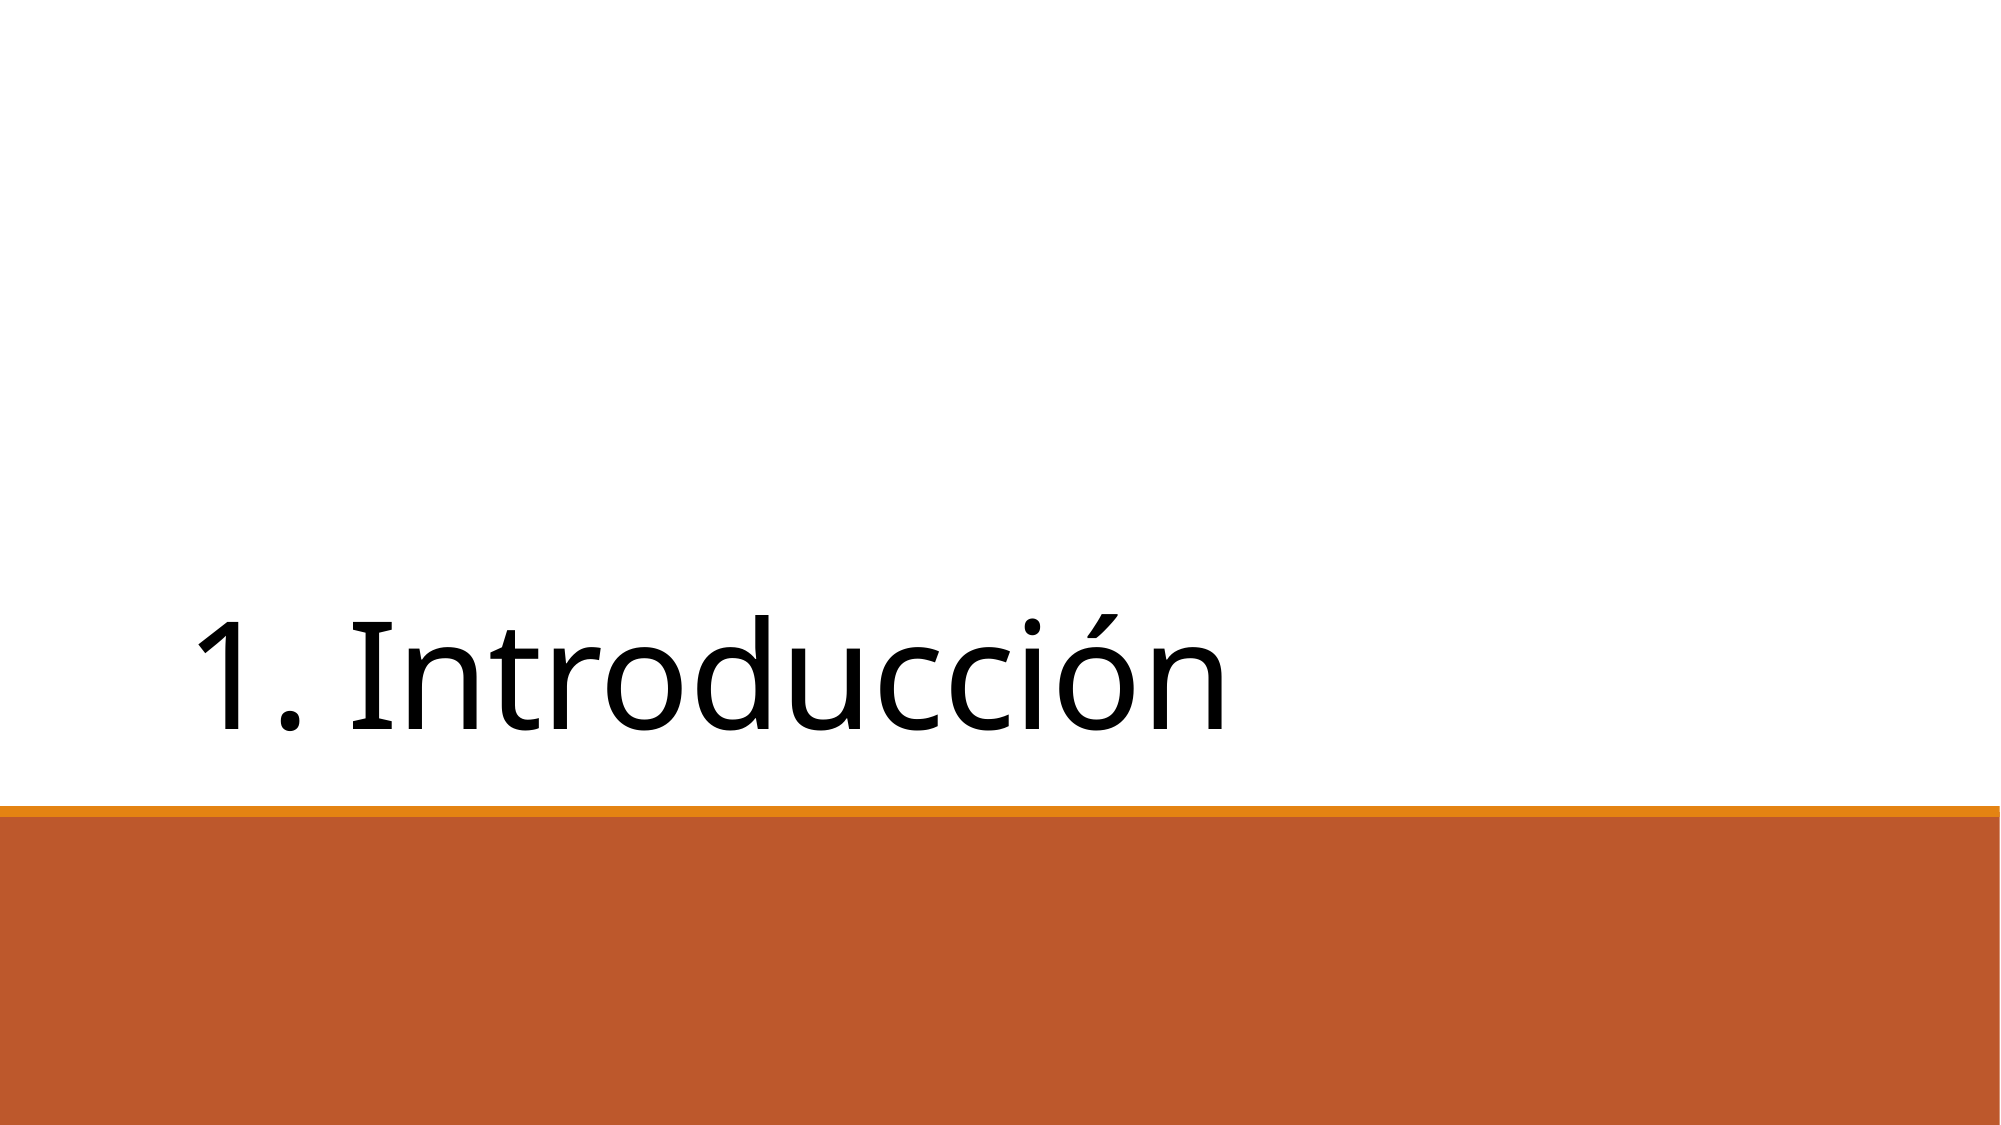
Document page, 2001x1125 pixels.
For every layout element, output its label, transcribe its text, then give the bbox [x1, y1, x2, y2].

title 1. Introducción [170, 457, 1830, 761]
